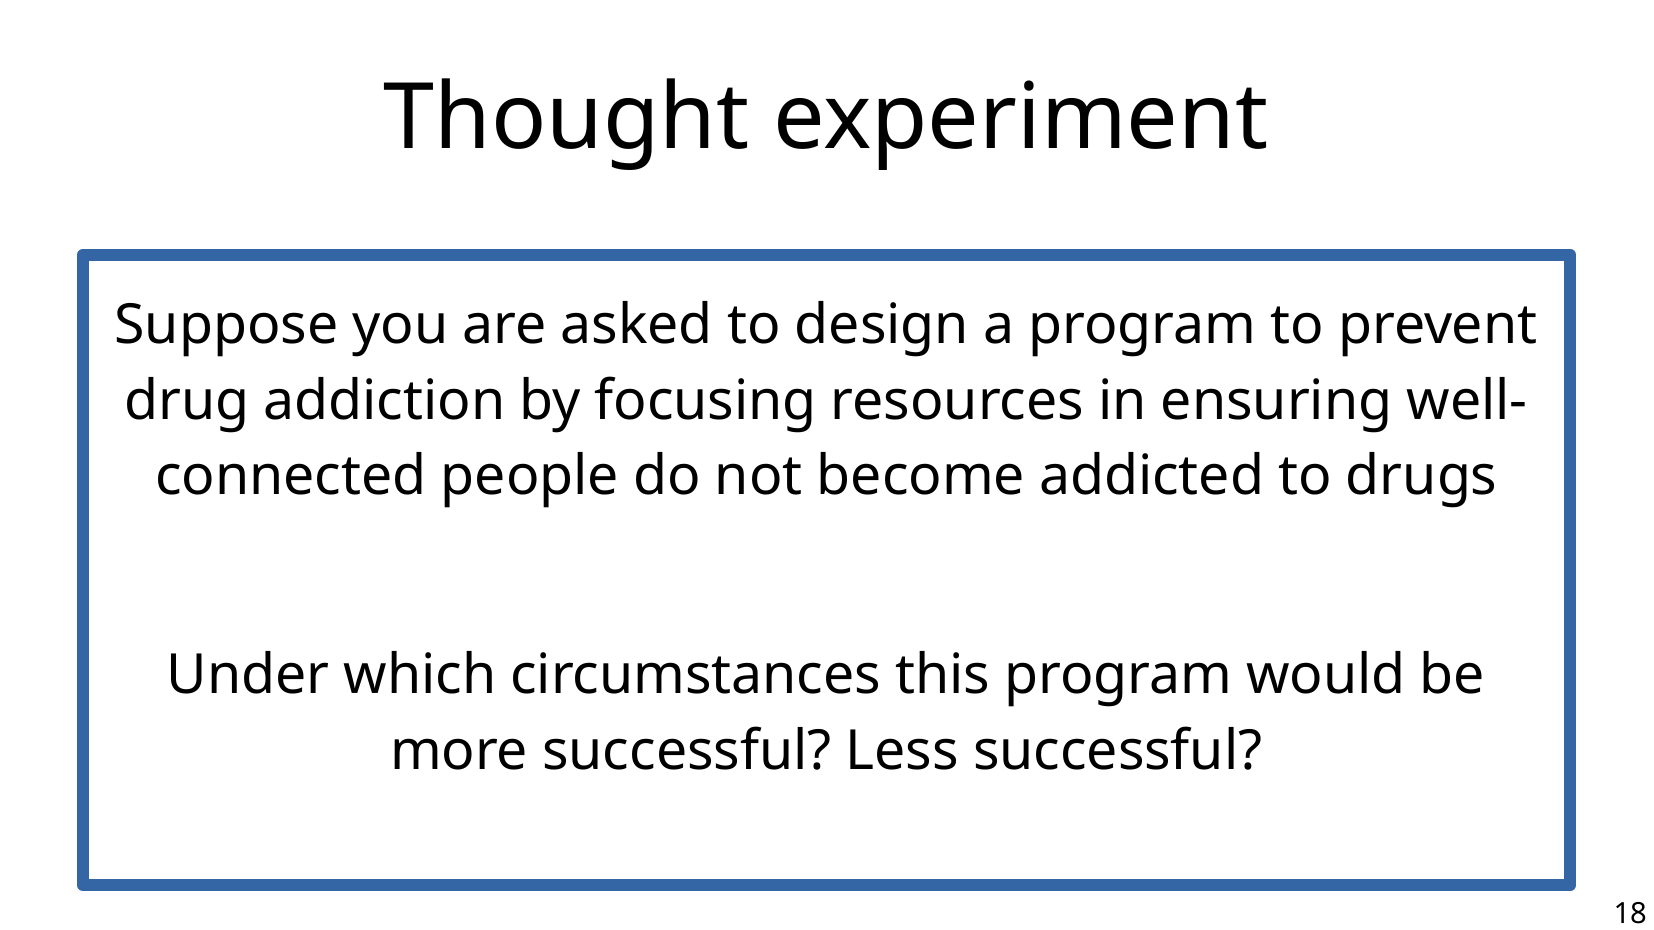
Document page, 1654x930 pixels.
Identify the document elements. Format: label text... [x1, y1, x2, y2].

list Suppose you are asked to design a program to prevent drug addiction by focusing resources in ensuring well-connected people do not become addicted to drugs Under which circumstances this program would be more successful? Less successful? [82, 255, 1571, 886]
title Thought experiment [82, 1, 1571, 225]
